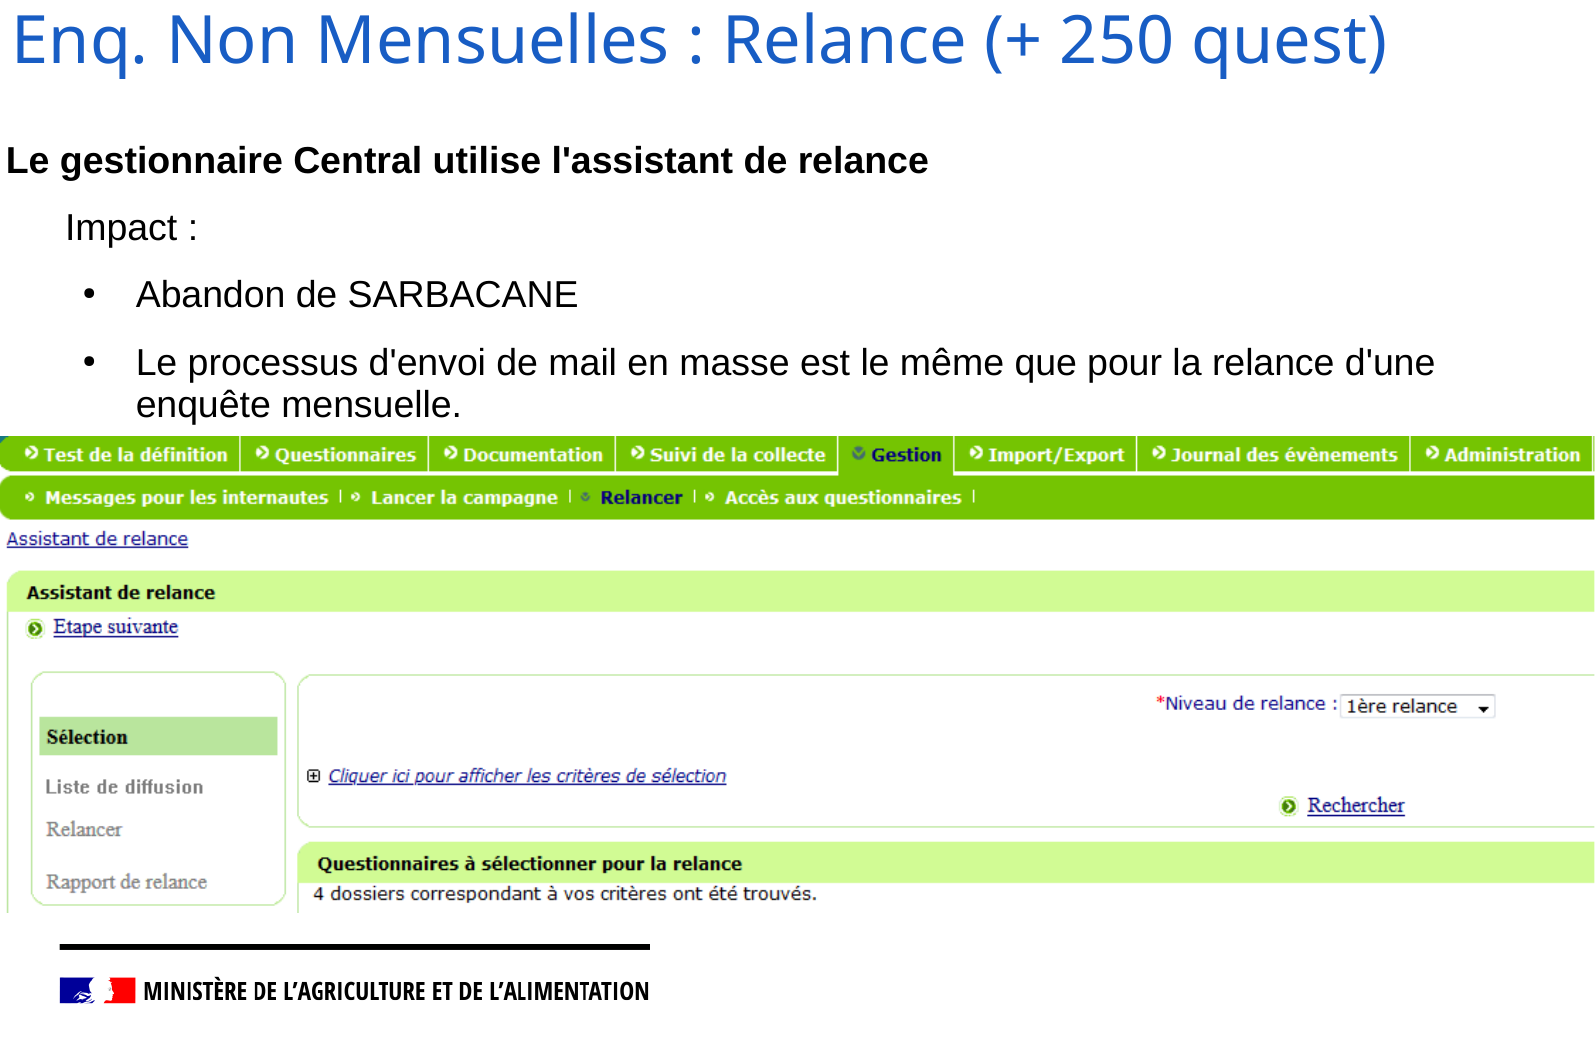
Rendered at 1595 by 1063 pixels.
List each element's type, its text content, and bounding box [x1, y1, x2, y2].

picture [0, 436, 1595, 913]
picture [59, 944, 650, 1004]
title Enq. Non Mensuelles : Relance (+ 250 quest) [11, 7, 1595, 84]
list Le gestionnaire Central utilise l'assistant de relance Impact : Abandon de SARBACANE Le processus d'envoi de mail en masse est le même que pour la relance d'une enquête mensuelle. [5, 139, 1571, 436]
